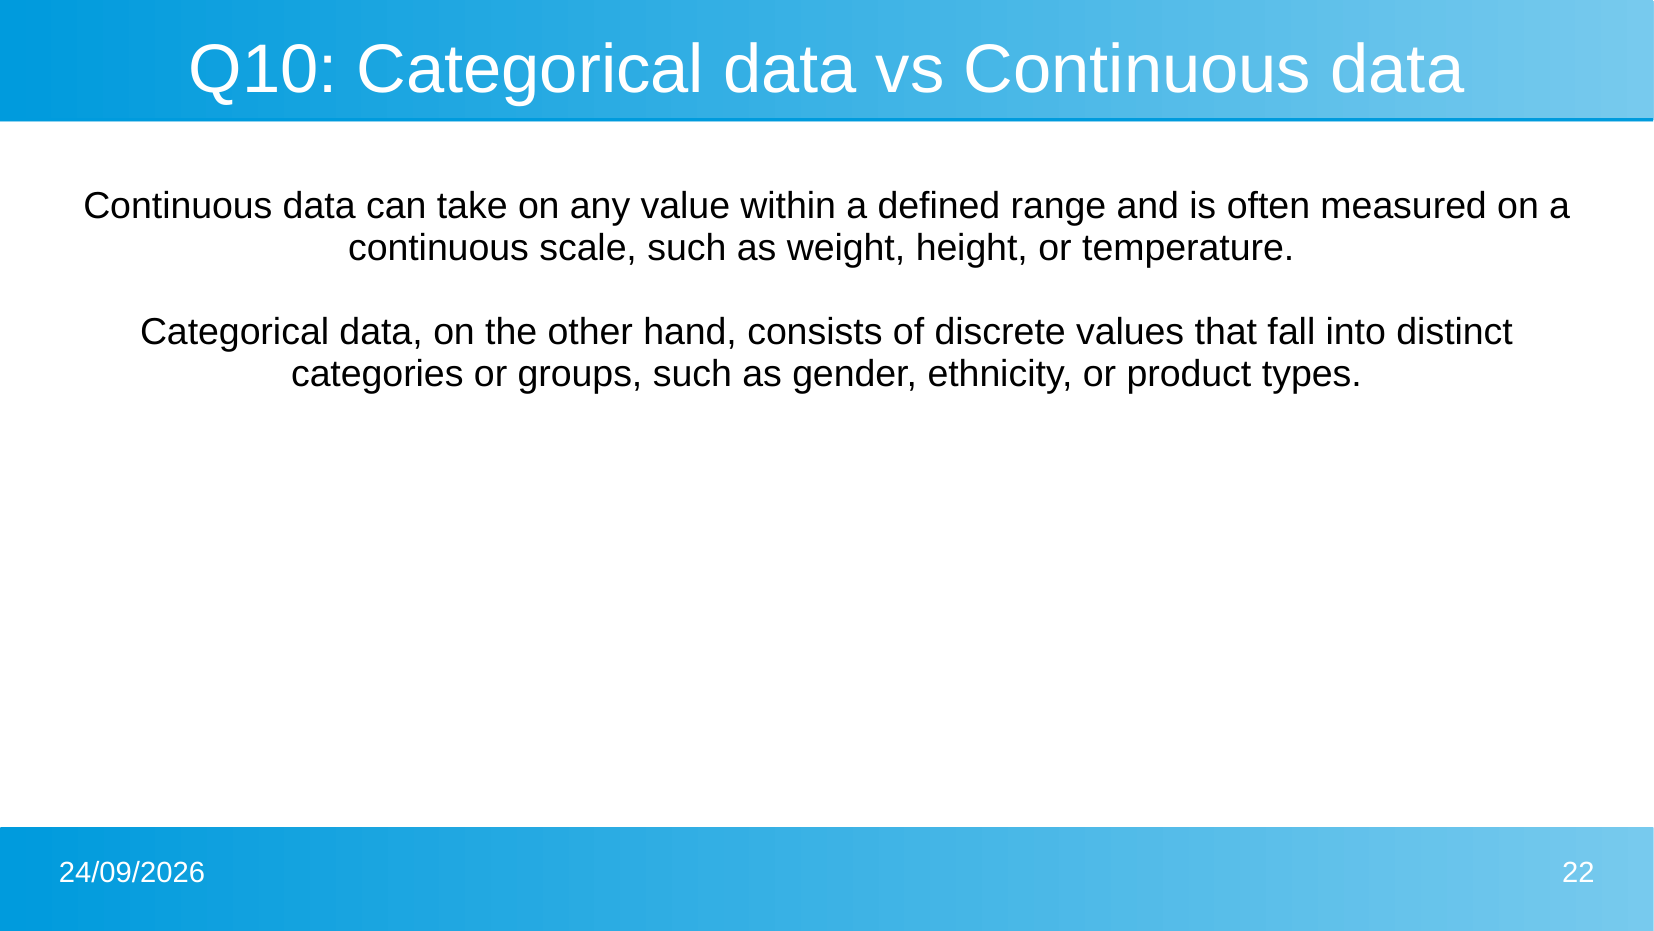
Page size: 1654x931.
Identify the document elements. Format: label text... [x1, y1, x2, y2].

title Q10: Categorical data vs Continuous data [59, 29, 1595, 108]
text_box Continuous data can take on any value within a defined range and is often measured on a continuous scale, such as weight, height, or temperature. Categorical data, on the other hand, consists of discrete values that fall into distinct categories or groups, such as gender, ethnicity, or product types. [59, 177, 1595, 591]
